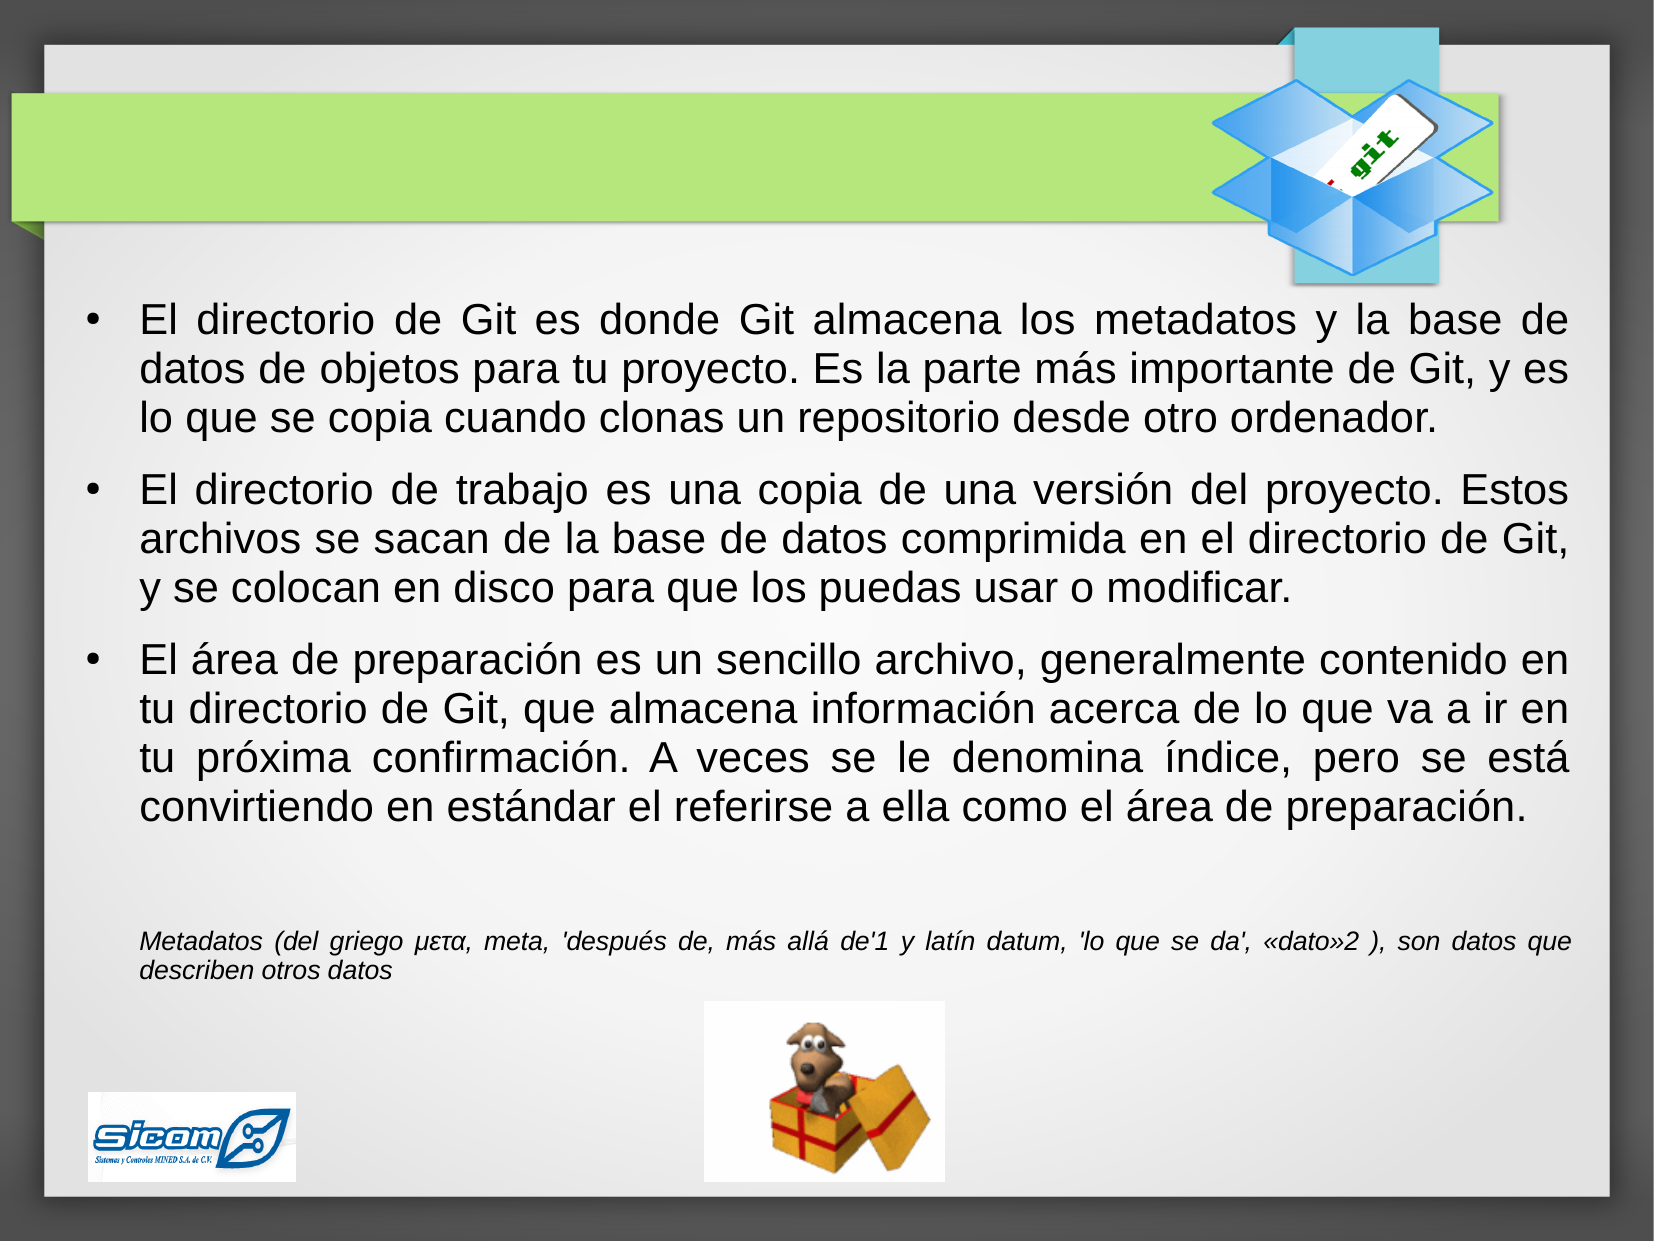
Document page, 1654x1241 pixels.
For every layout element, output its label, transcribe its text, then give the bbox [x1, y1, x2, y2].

title [82, 69, 1198, 238]
list El directorio de Git es donde Git almacena los metadatos y la base de datos de objetos para tu proyecto. Es la parte más importante de Git, y es lo que se copia cuando clonas un repositorio desde otro ordenador. El directorio de trabajo es una copia de una versión del proyecto. Estos archivos se sacan de la base de datos comprimida en el directorio de Git, y se colocan en disco para que los puedas usar o modificar. El área de preparación es un sencillo archivo, generalmente contenido en tu directorio de Git, que almacena información acerca de lo que va a ir en tu próxima confirmación. A veces se le denomina índice, pero se está convirtiendo en estándar el referirse a ella como el área de preparación. Metadatos (del griego μετα, meta, 'después de, más allá de'1 y latín datum, 'lo que se da', «dato»2 ), son datos que describen otros datos [82, 295, 1571, 1015]
picture [0, 0, 1654, 1241]
